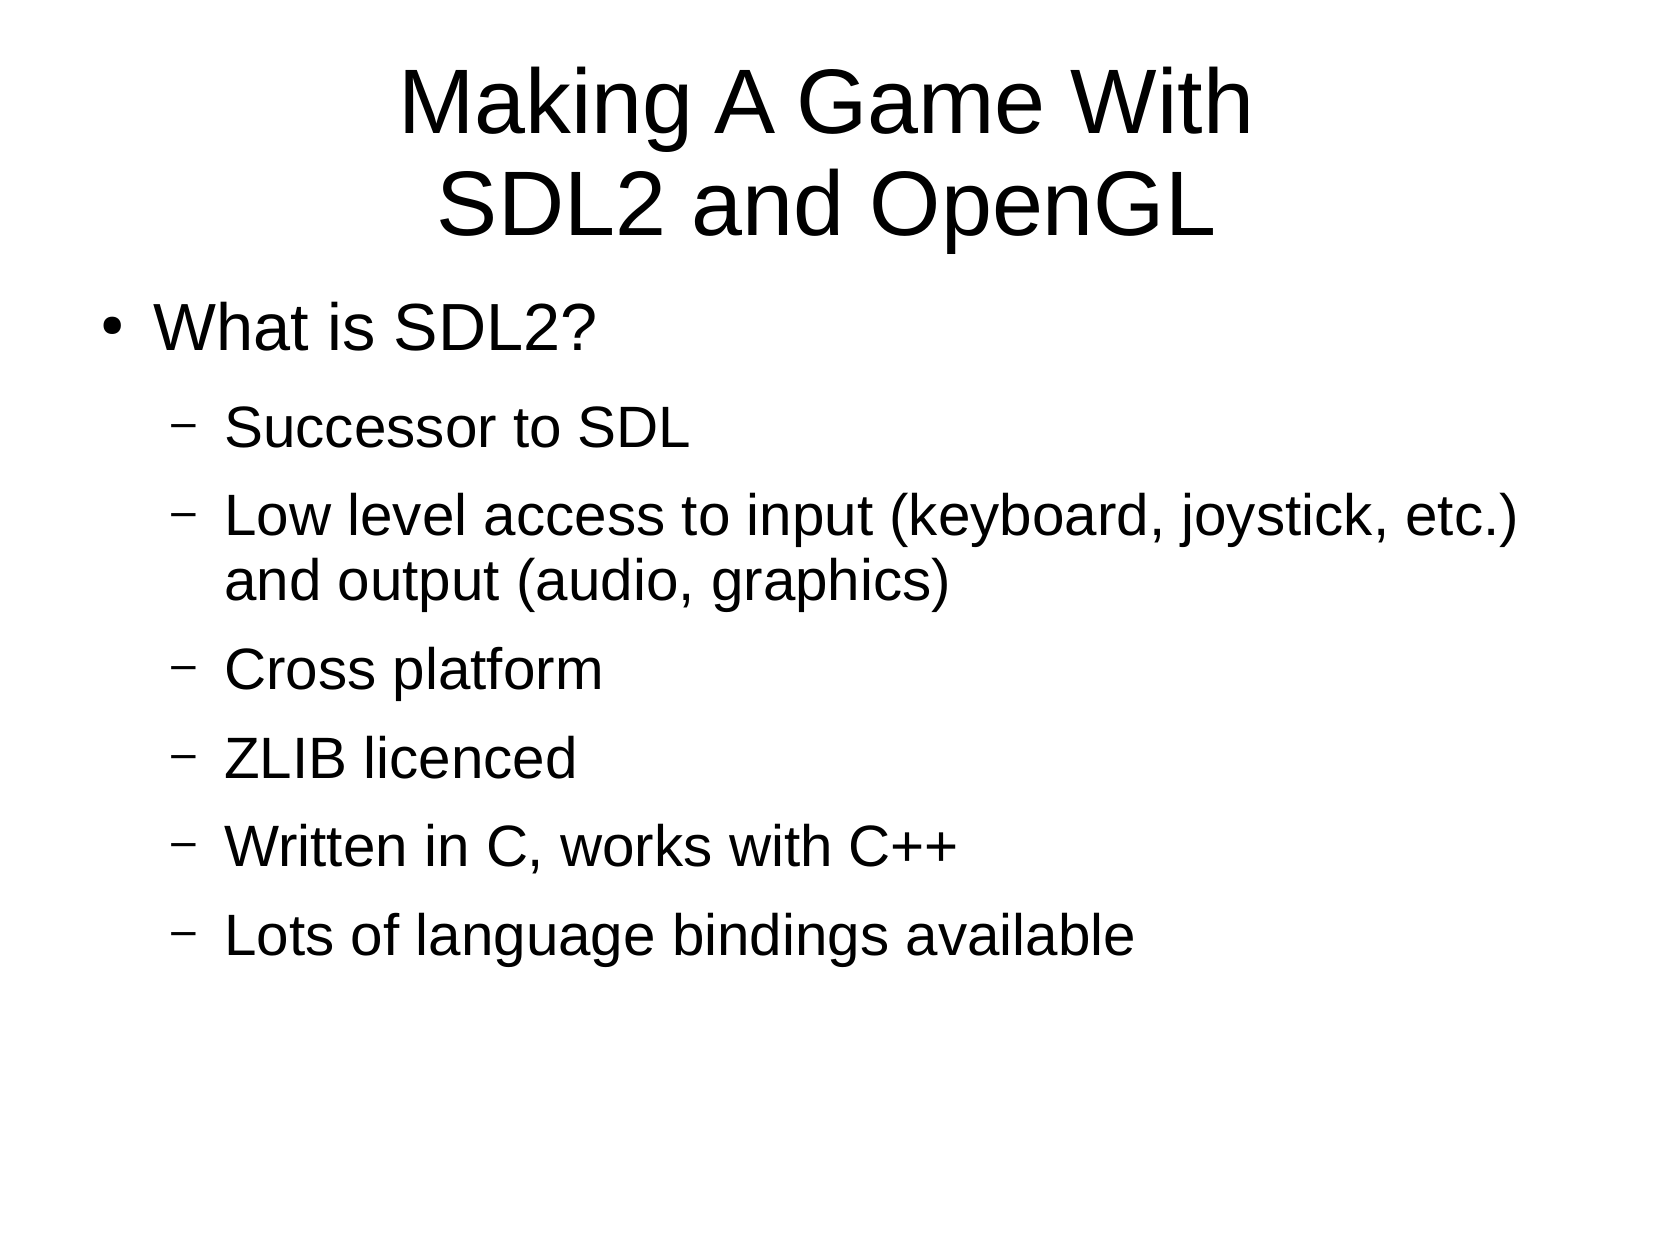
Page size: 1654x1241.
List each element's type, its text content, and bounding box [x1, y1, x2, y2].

list What is SDL2? Successor to SDL Low level access to input (keyboard, joystick, etc.) and output (audio, graphics) Cross platform ZLIB licenced Written in C, works with C++ Lots of language bindings available [82, 290, 1571, 1010]
title Making A Game With SDL2 and OpenGL [82, 49, 1571, 257]
